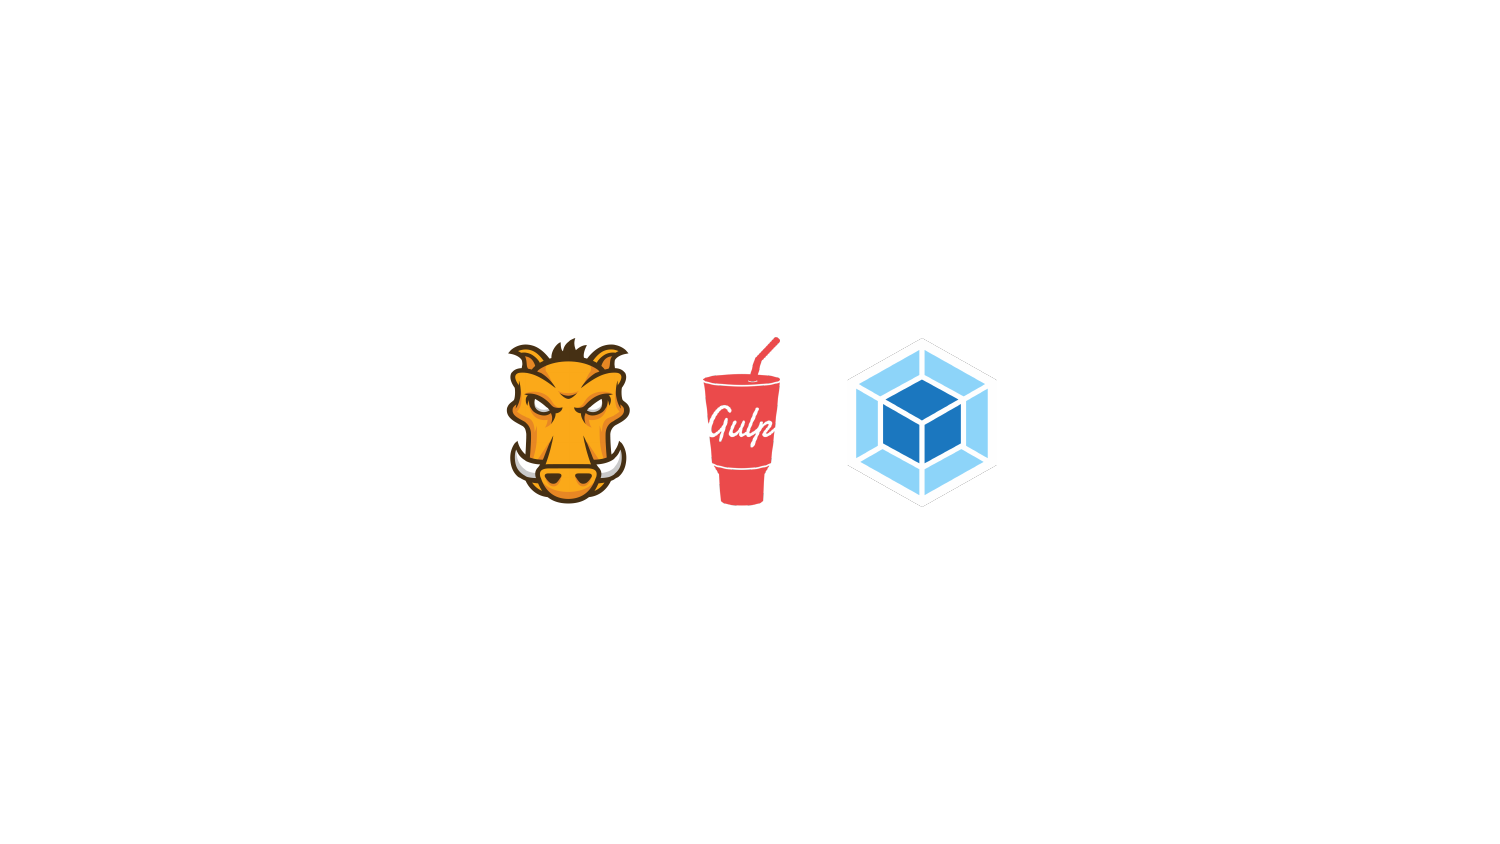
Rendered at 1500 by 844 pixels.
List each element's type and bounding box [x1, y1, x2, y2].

picture [847, 338, 997, 508]
picture [703, 336, 780, 506]
picture [503, 338, 636, 508]
